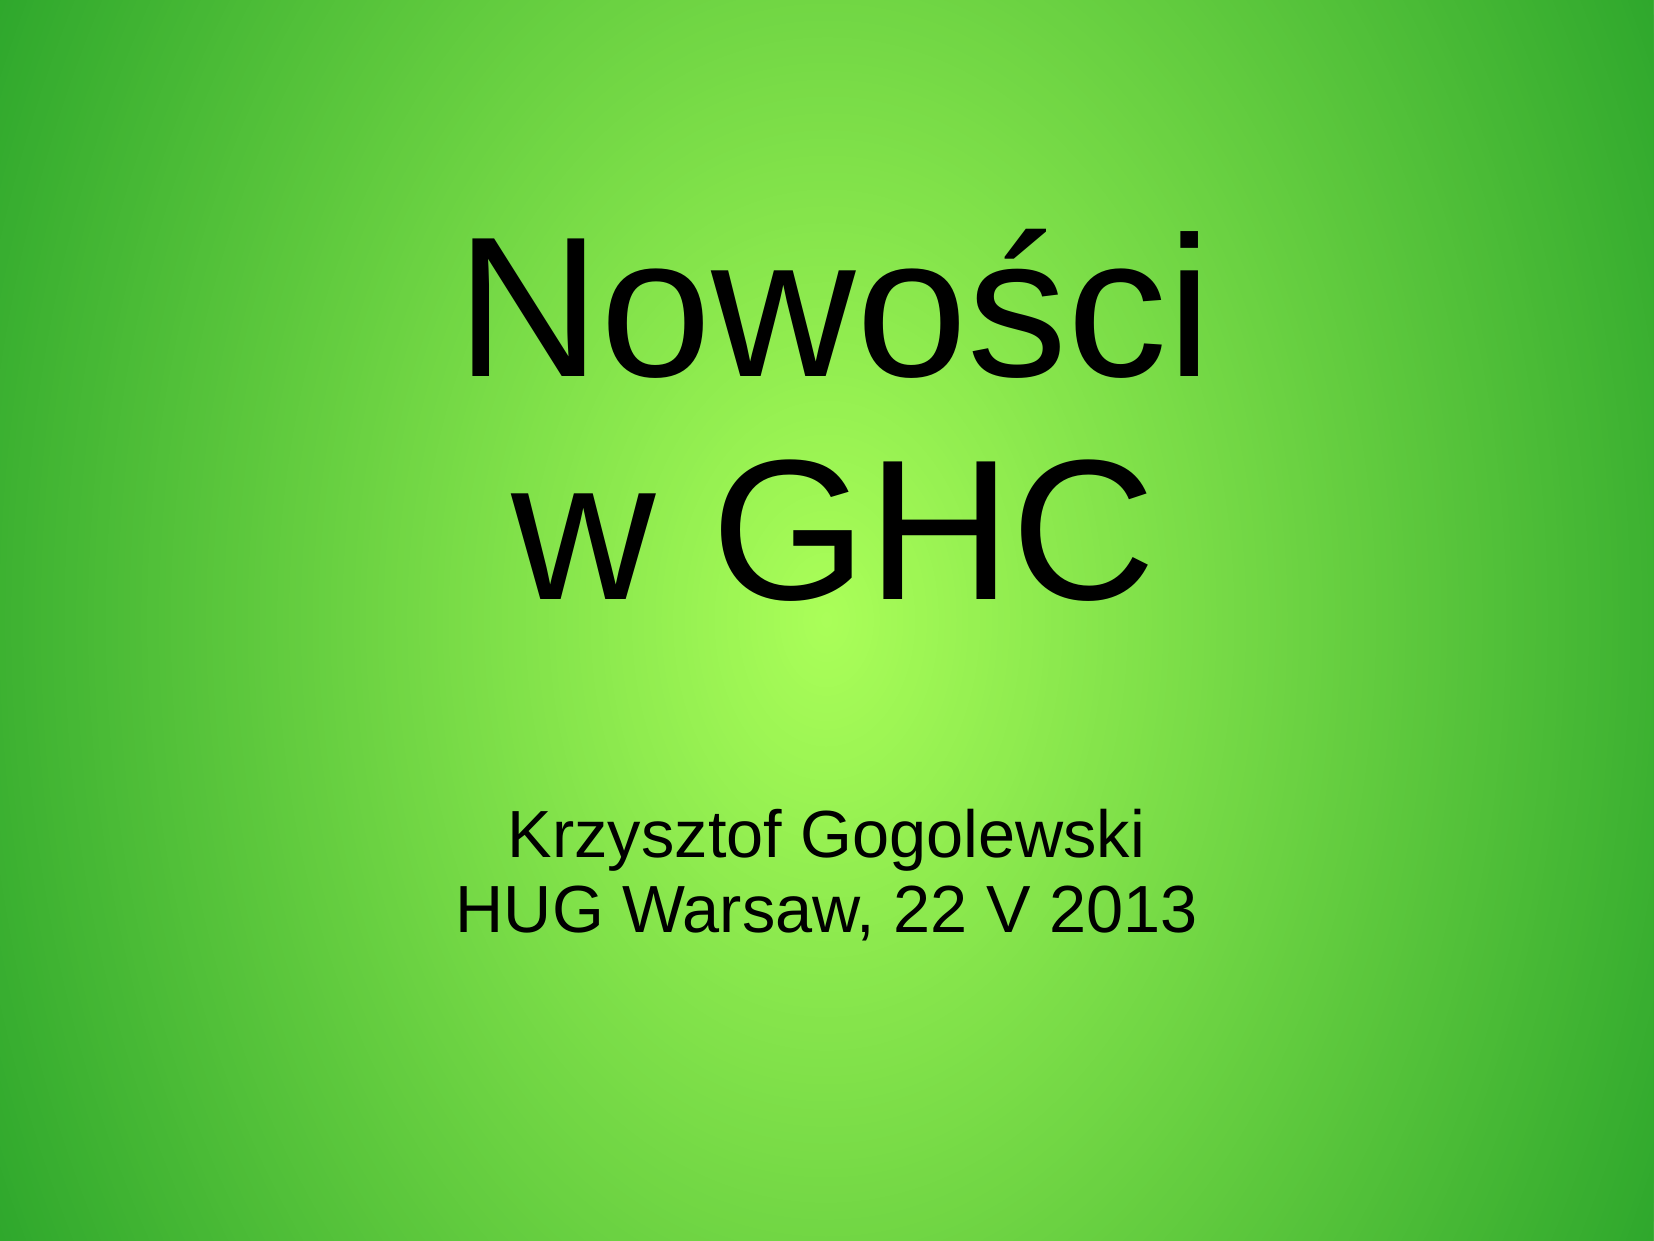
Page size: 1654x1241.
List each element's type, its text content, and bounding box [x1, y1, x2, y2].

title Nowości w GHC [90, 195, 1579, 643]
subtitle Krzysztof Gogolewski HUG Warsaw, 22 V 2013 [82, 735, 1571, 1010]
